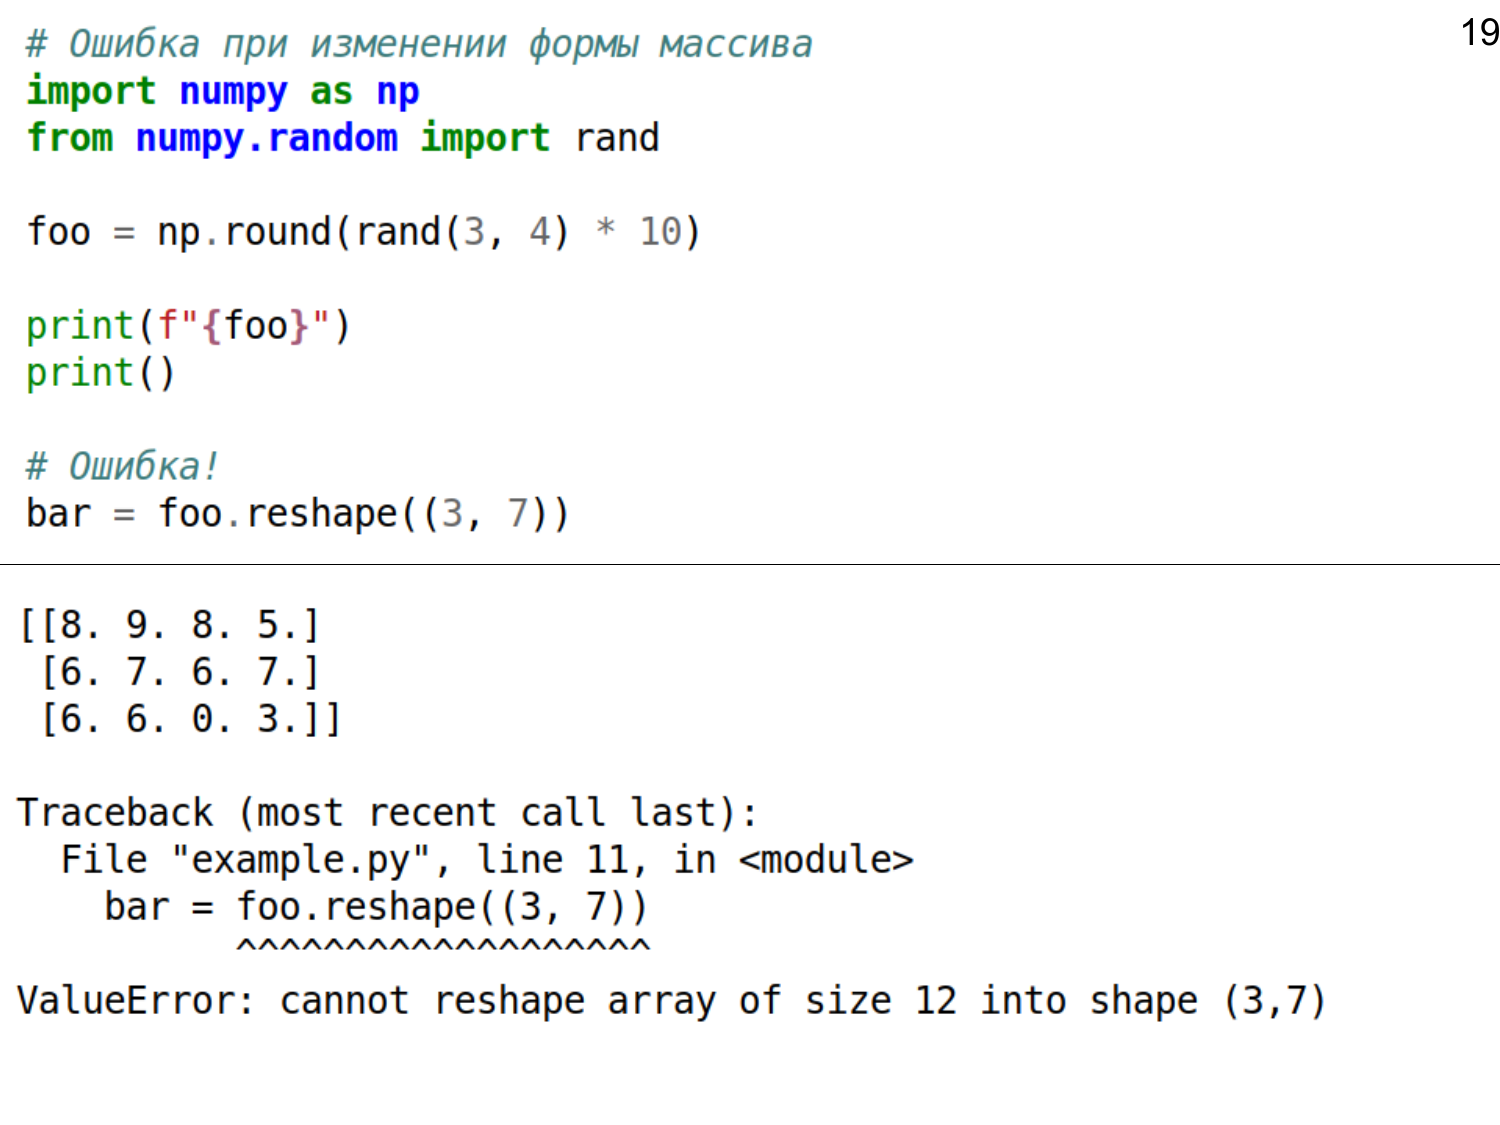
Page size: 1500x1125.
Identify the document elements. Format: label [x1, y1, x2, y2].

picture [13, 15, 820, 544]
picture [7, 596, 1336, 1039]
